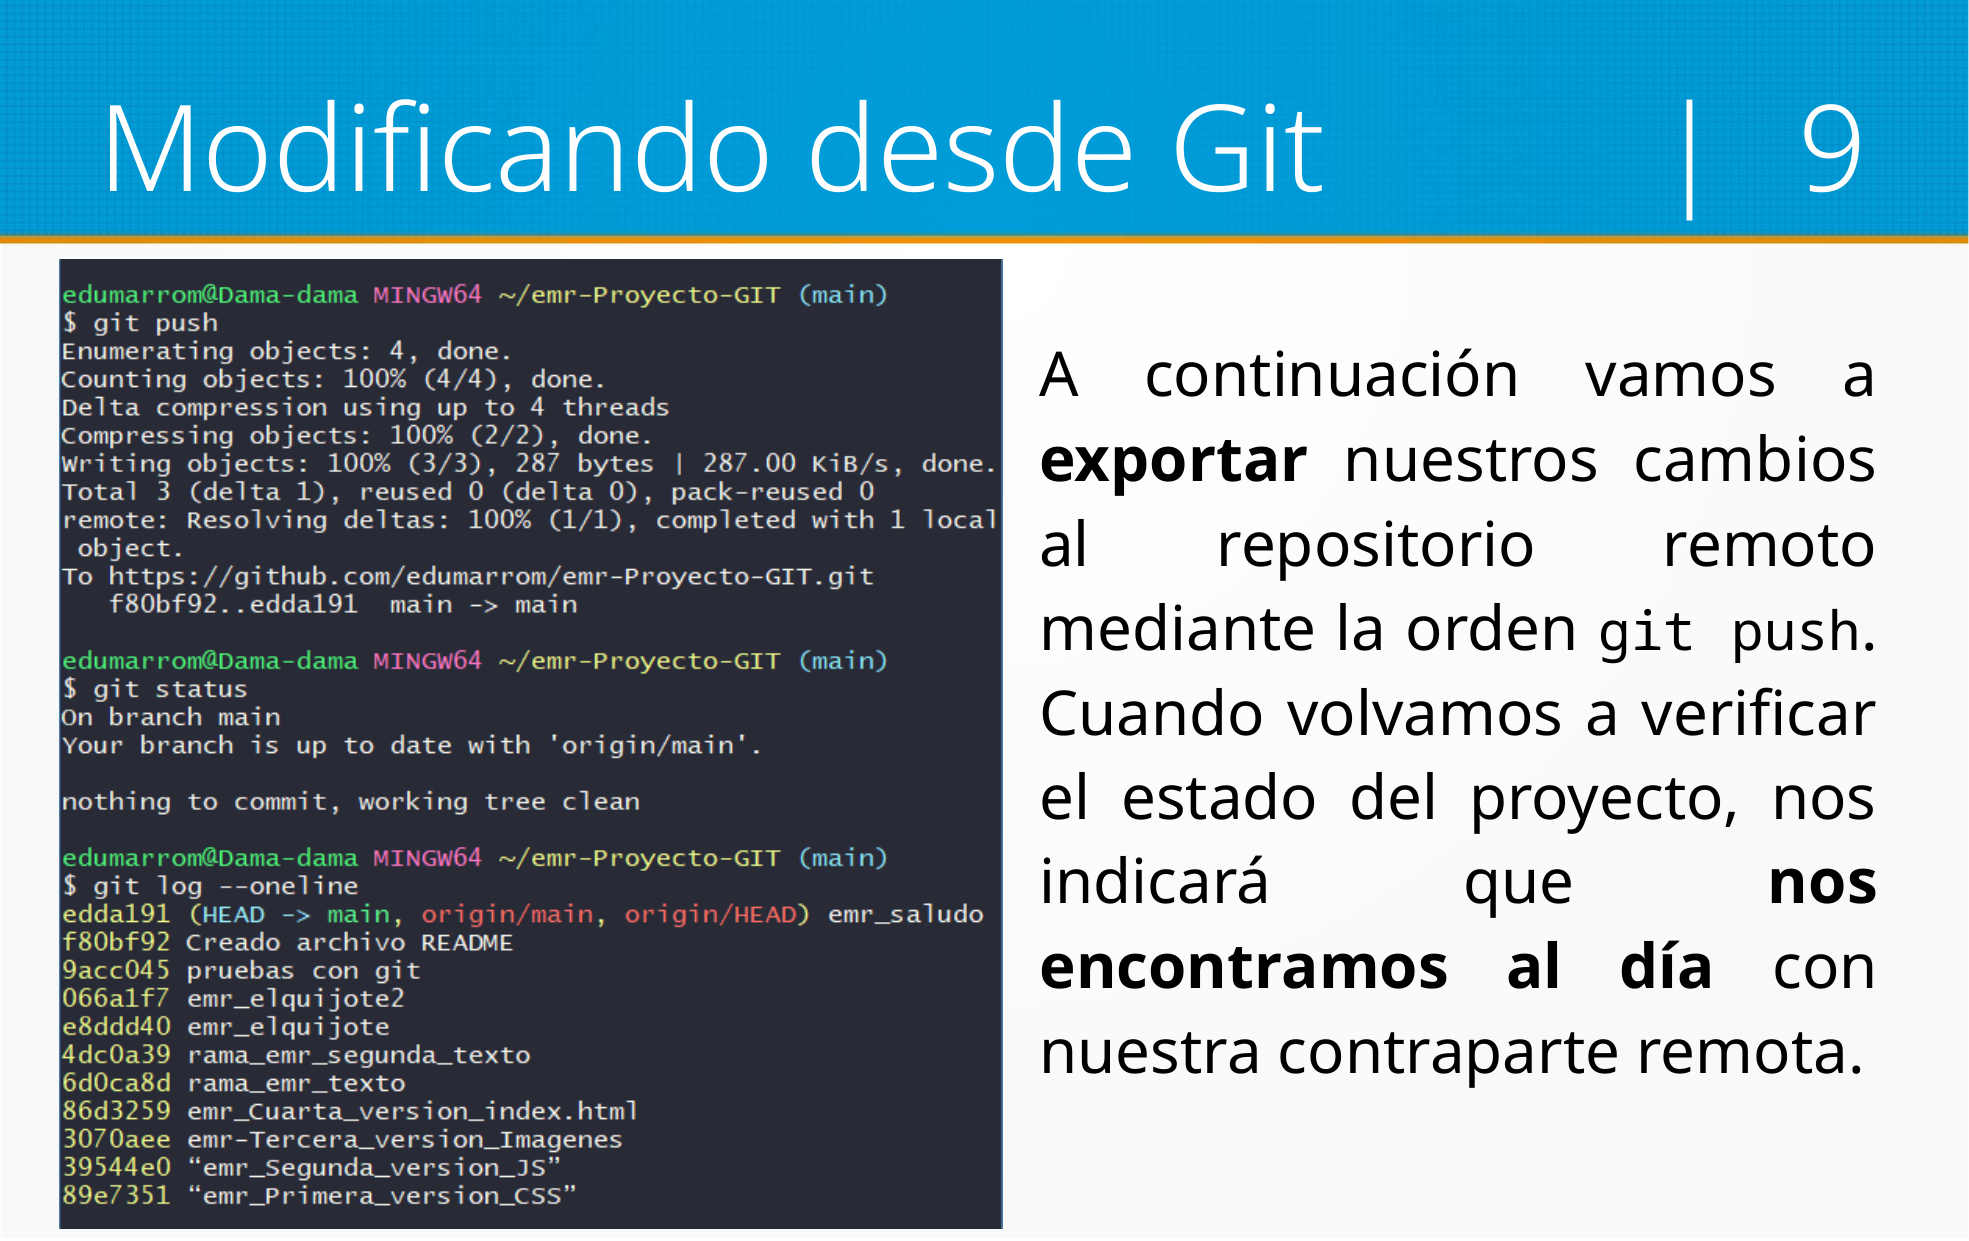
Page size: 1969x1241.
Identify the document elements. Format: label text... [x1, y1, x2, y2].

list A continuación vamos a exportar nuestros cambios al repositorio remoto mediante la orden git push. Cuando volvamos a verificar el estado del proyecto, nos indicará que nos encontramos al día con nuestra contraparte remota. [1039, 330, 1878, 1205]
title Modificando desde Git | 9 [98, 19, 1870, 227]
picture [0, 233, 1969, 1241]
